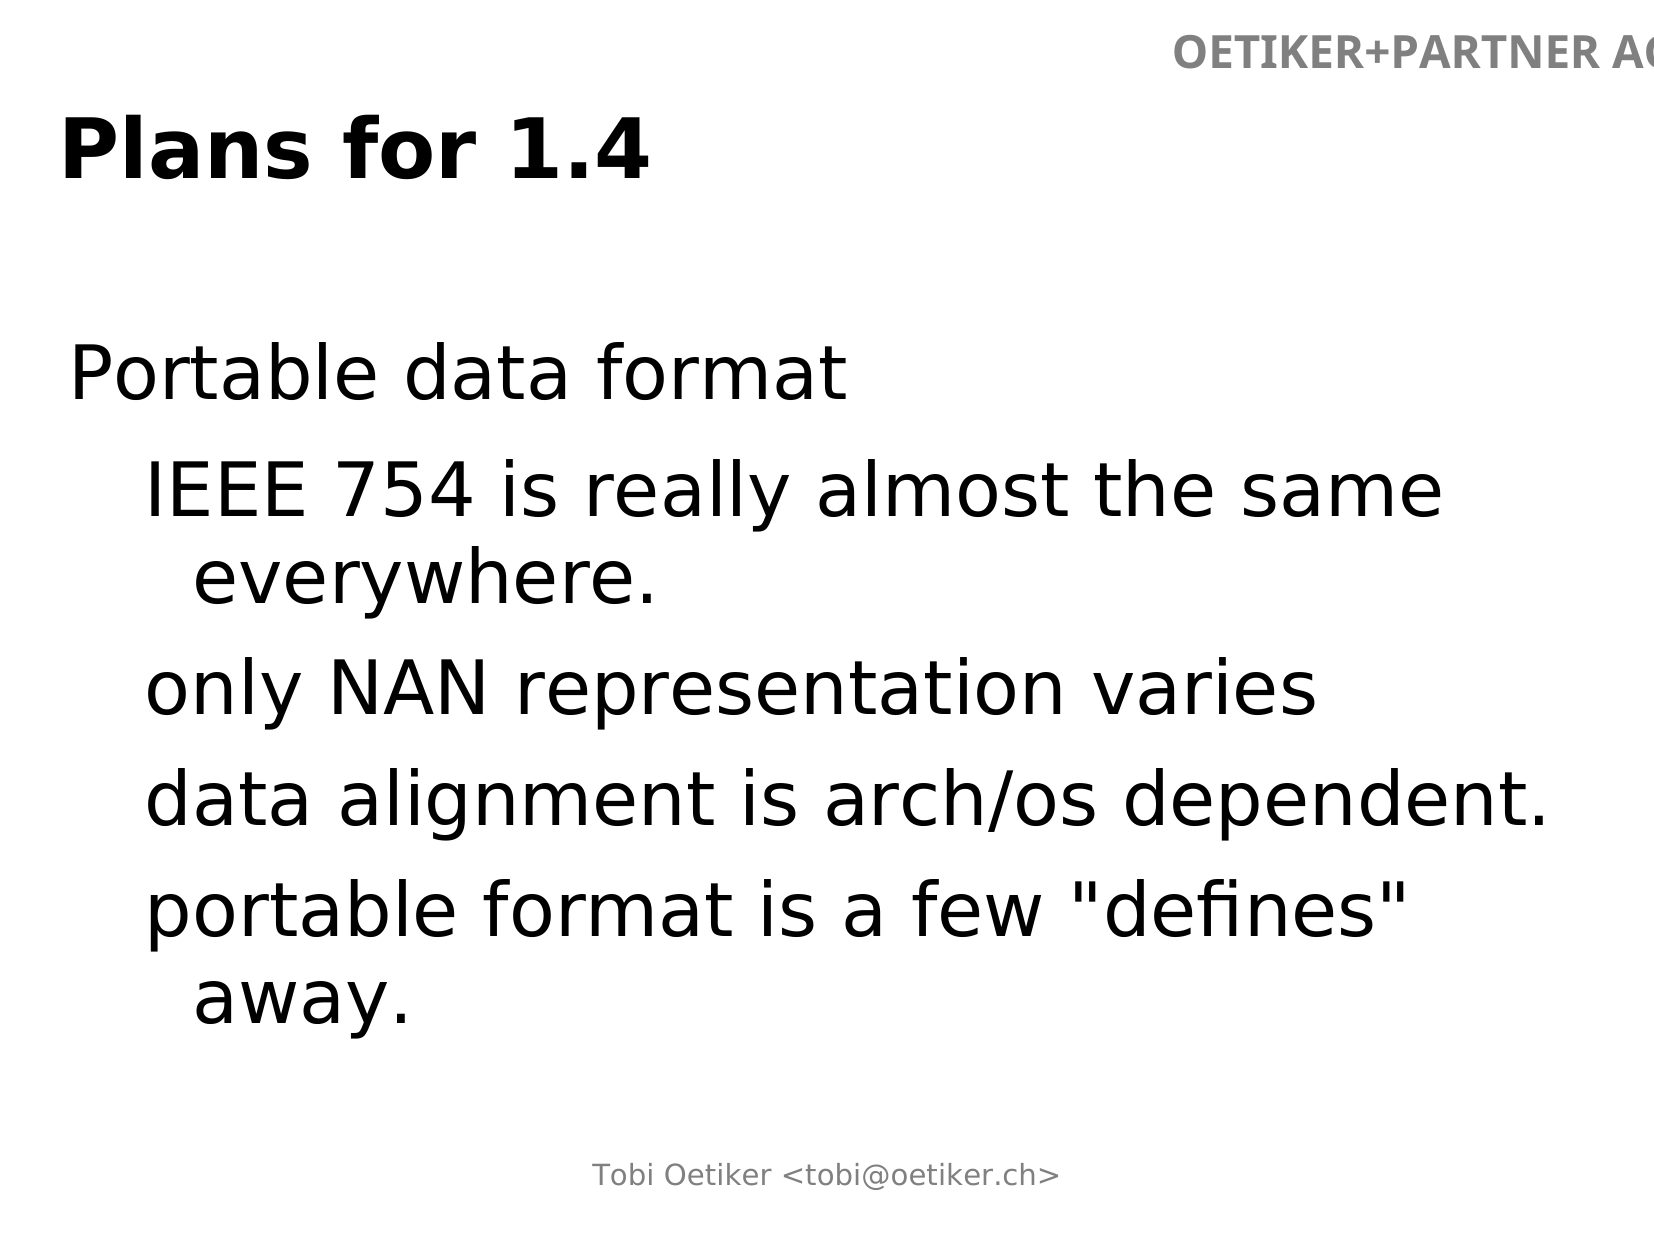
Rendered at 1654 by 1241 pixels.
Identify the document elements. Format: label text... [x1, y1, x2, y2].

title Plans for 1.4 [59, 75, 1607, 225]
list Portable data format IEEE 754 is really almost the same everywhere. only NAN representation varies data alignment is arch/os dependent. portable format is a few "defines" away. [50, 329, 1571, 1129]
